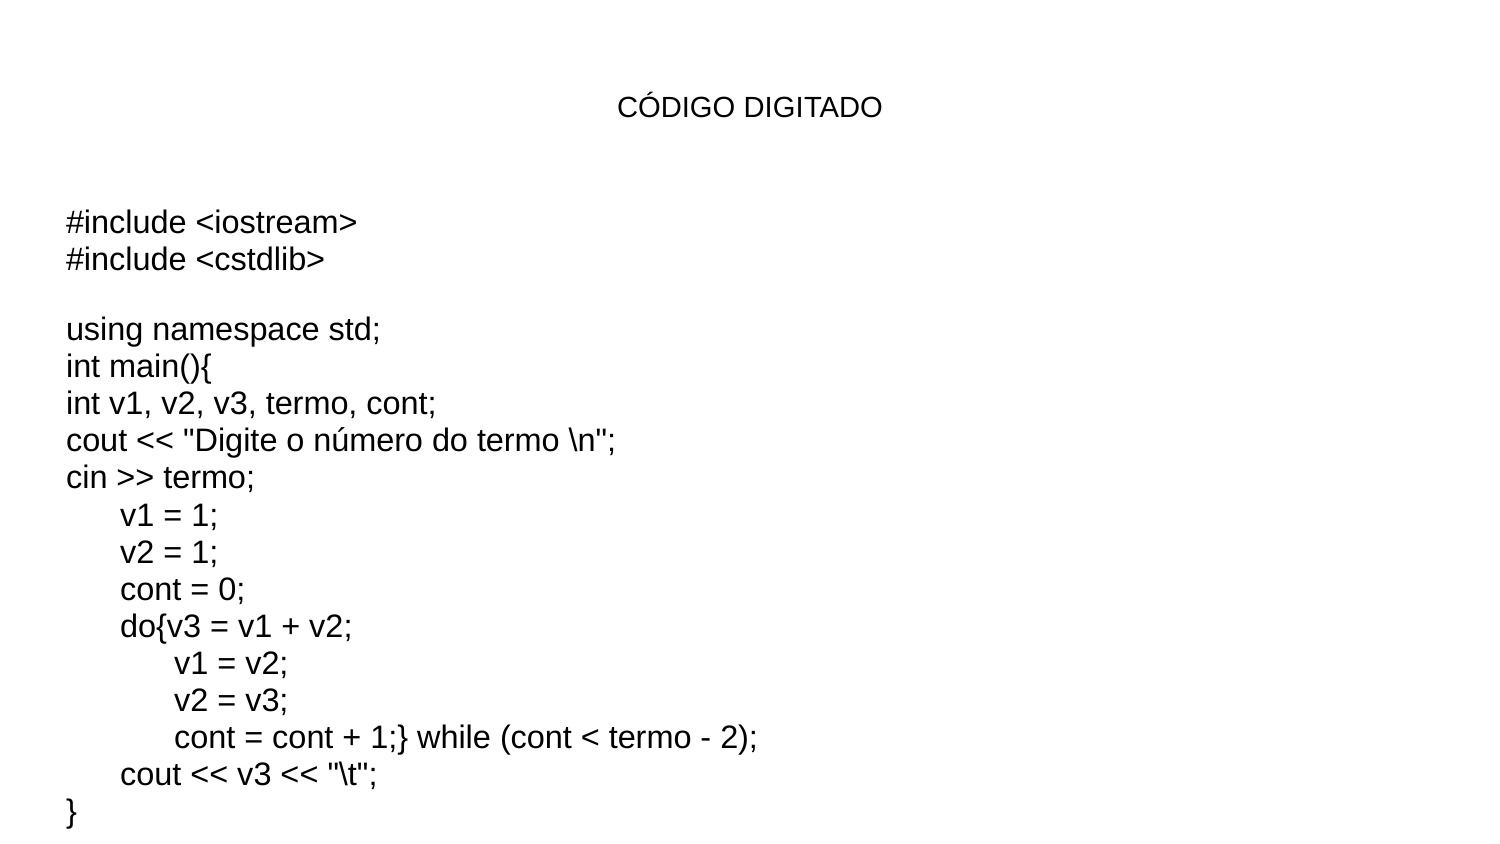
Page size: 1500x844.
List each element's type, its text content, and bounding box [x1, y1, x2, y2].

title CÓDIGO DIGITADO [51, 72, 1449, 167]
list #include <iostream> #include <cstdlib> using namespace std; int main(){ int v1, v2, v3, termo, cont; cout << "Digite o número do termo \n"; cin >> termo; v1 = 1; v2 = 1; cont = 0; do{v3 = v1 + v2; v1 = v2; v2 = v3; cont = cont + 1;} while (cont < termo - 2); cout << v3 << "\t"; } [51, 189, 1449, 814]
